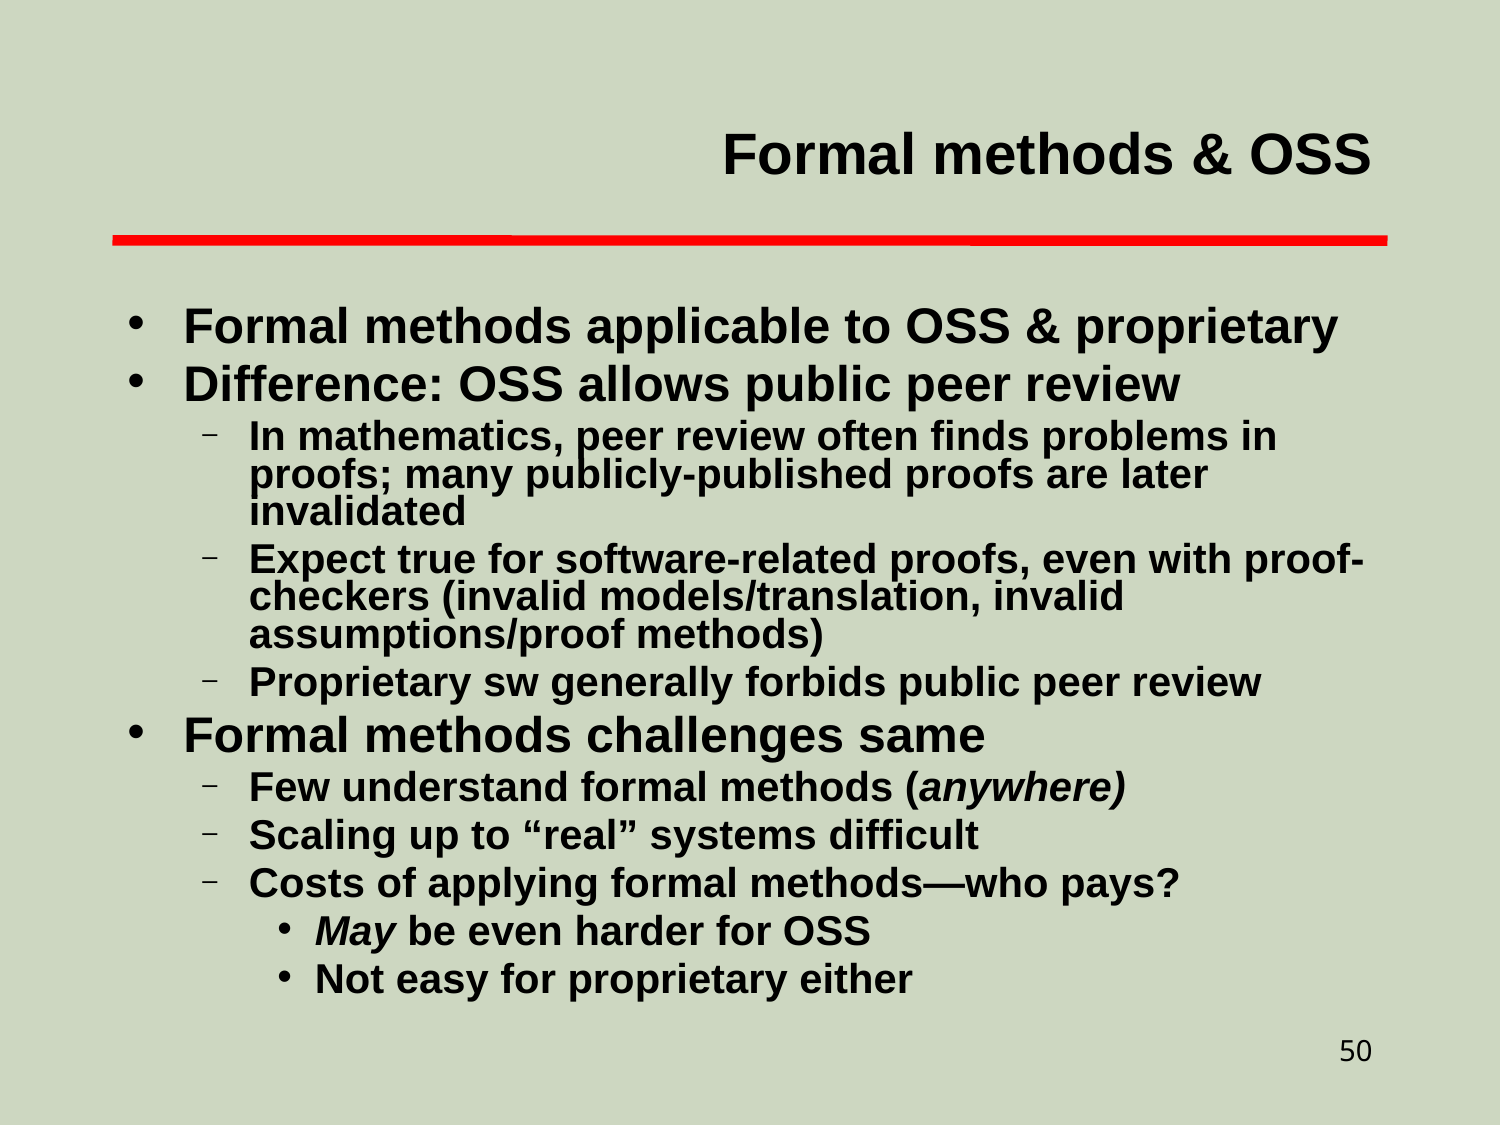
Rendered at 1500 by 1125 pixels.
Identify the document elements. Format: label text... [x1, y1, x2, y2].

list Formal methods applicable to OSS & proprietary Difference: OSS allows public peer review In mathematics, peer review often finds problems in proofs; many publicly-published proofs are later invalidated Expect true for software-related proofs, even with proof-checkers (invalid models/translation, invalid assumptions/proof methods) Proprietary sw generally forbids public peer review Formal methods challenges same Few understand formal methods (anywhere) Scaling up to “real” systems difficult Costs of applying formal methods—who pays? May be even harder for OSS Not easy for proprietary either [112, 299, 1388, 1066]
title Formal methods & OSS [337, 85, 1388, 224]
